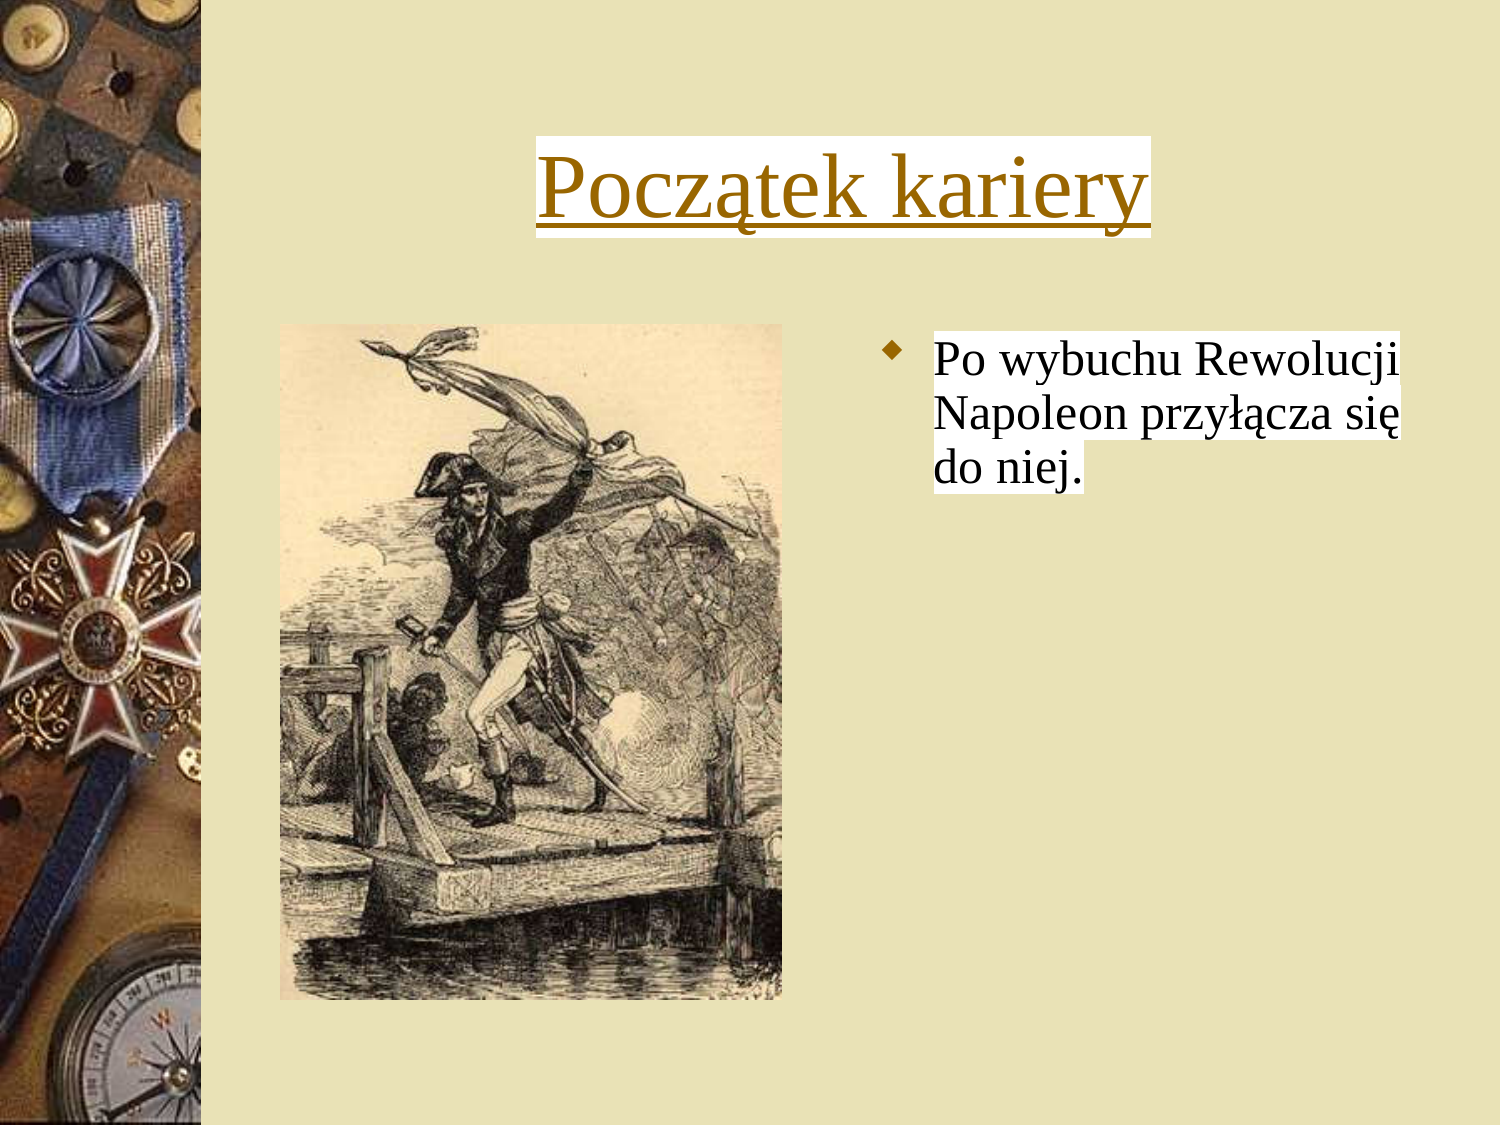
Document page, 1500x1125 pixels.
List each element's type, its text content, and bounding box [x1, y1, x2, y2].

list Po wybuchu Rewolucji Napoleon przyłącza się do niej. [862, 324, 1476, 1000]
title Początek kariery [224, 87, 1463, 275]
picture [0, 0, 201, 1125]
picture [280, 324, 782, 1000]
